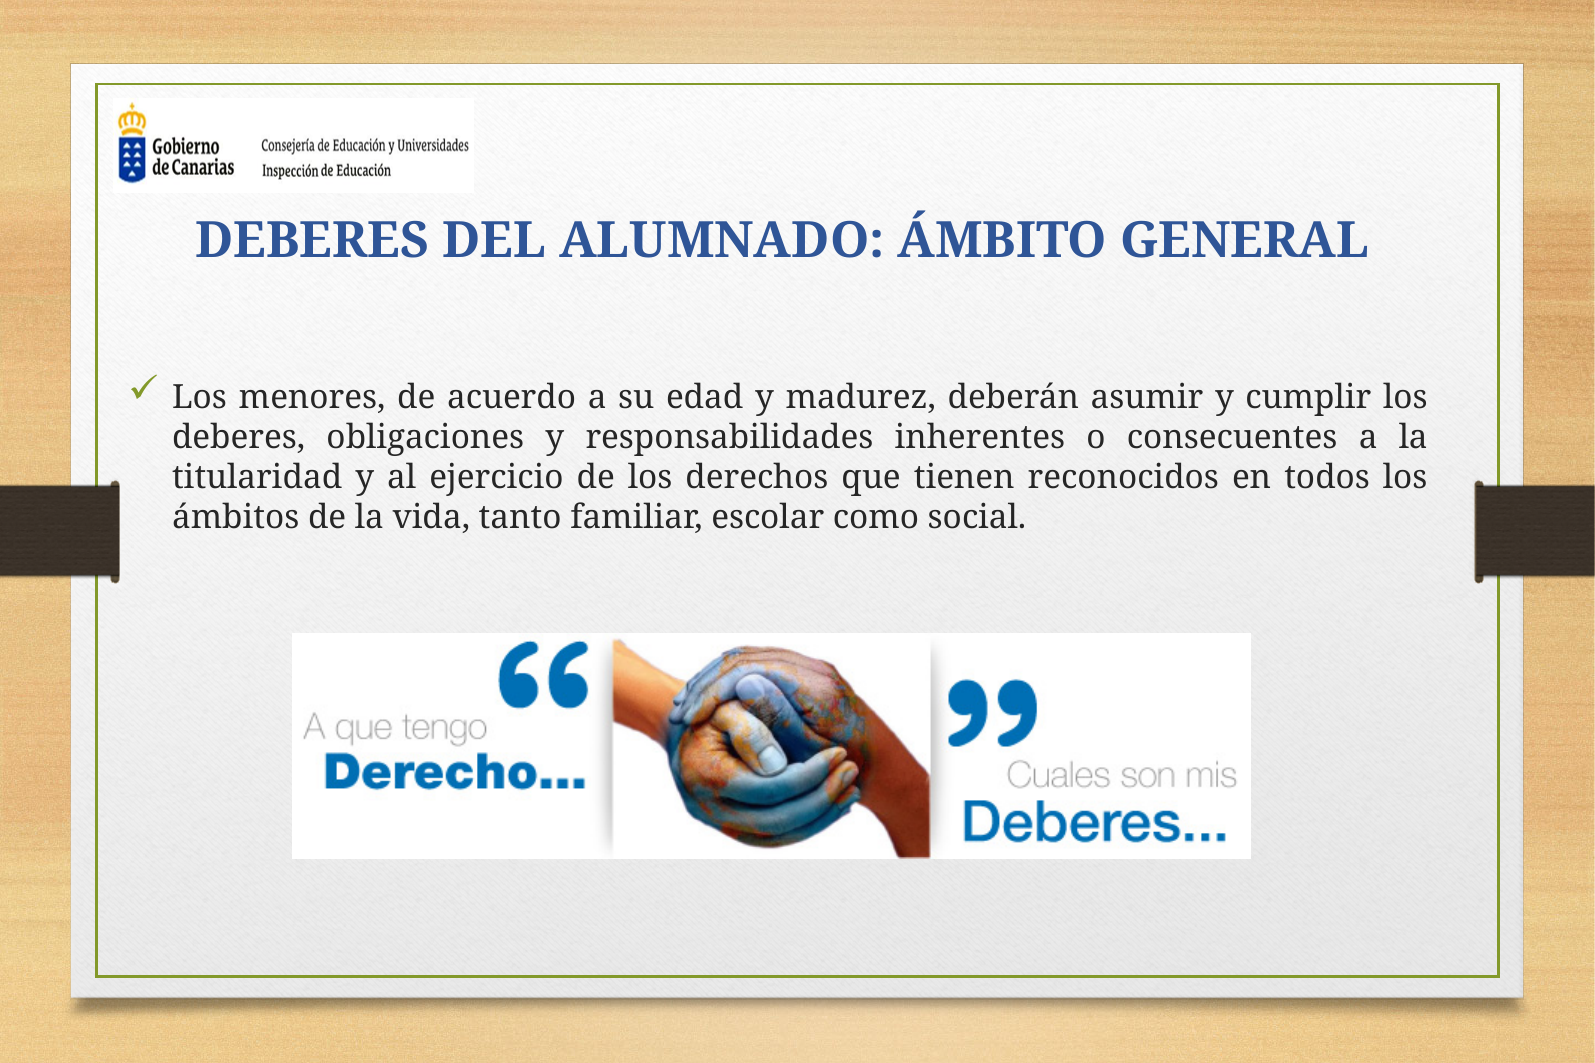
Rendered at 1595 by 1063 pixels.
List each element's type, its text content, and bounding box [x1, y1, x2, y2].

picture [0, 0, 1595, 1063]
text_box Los menores, de acuerdo a su edad y madurez, deberán asumir y cumplir los deberes, obligaciones y responsabilidades inherentes o consecuentes a la titularidad y al ejercicio de los derechos que tienen reconocidos en todos los ámbitos de la vida, tanto familiar, escolar como social. [113, 277, 1445, 932]
text_box DEBERES DEL ALUMNADO: ÁMBITO GENERAL [60, 141, 1505, 334]
